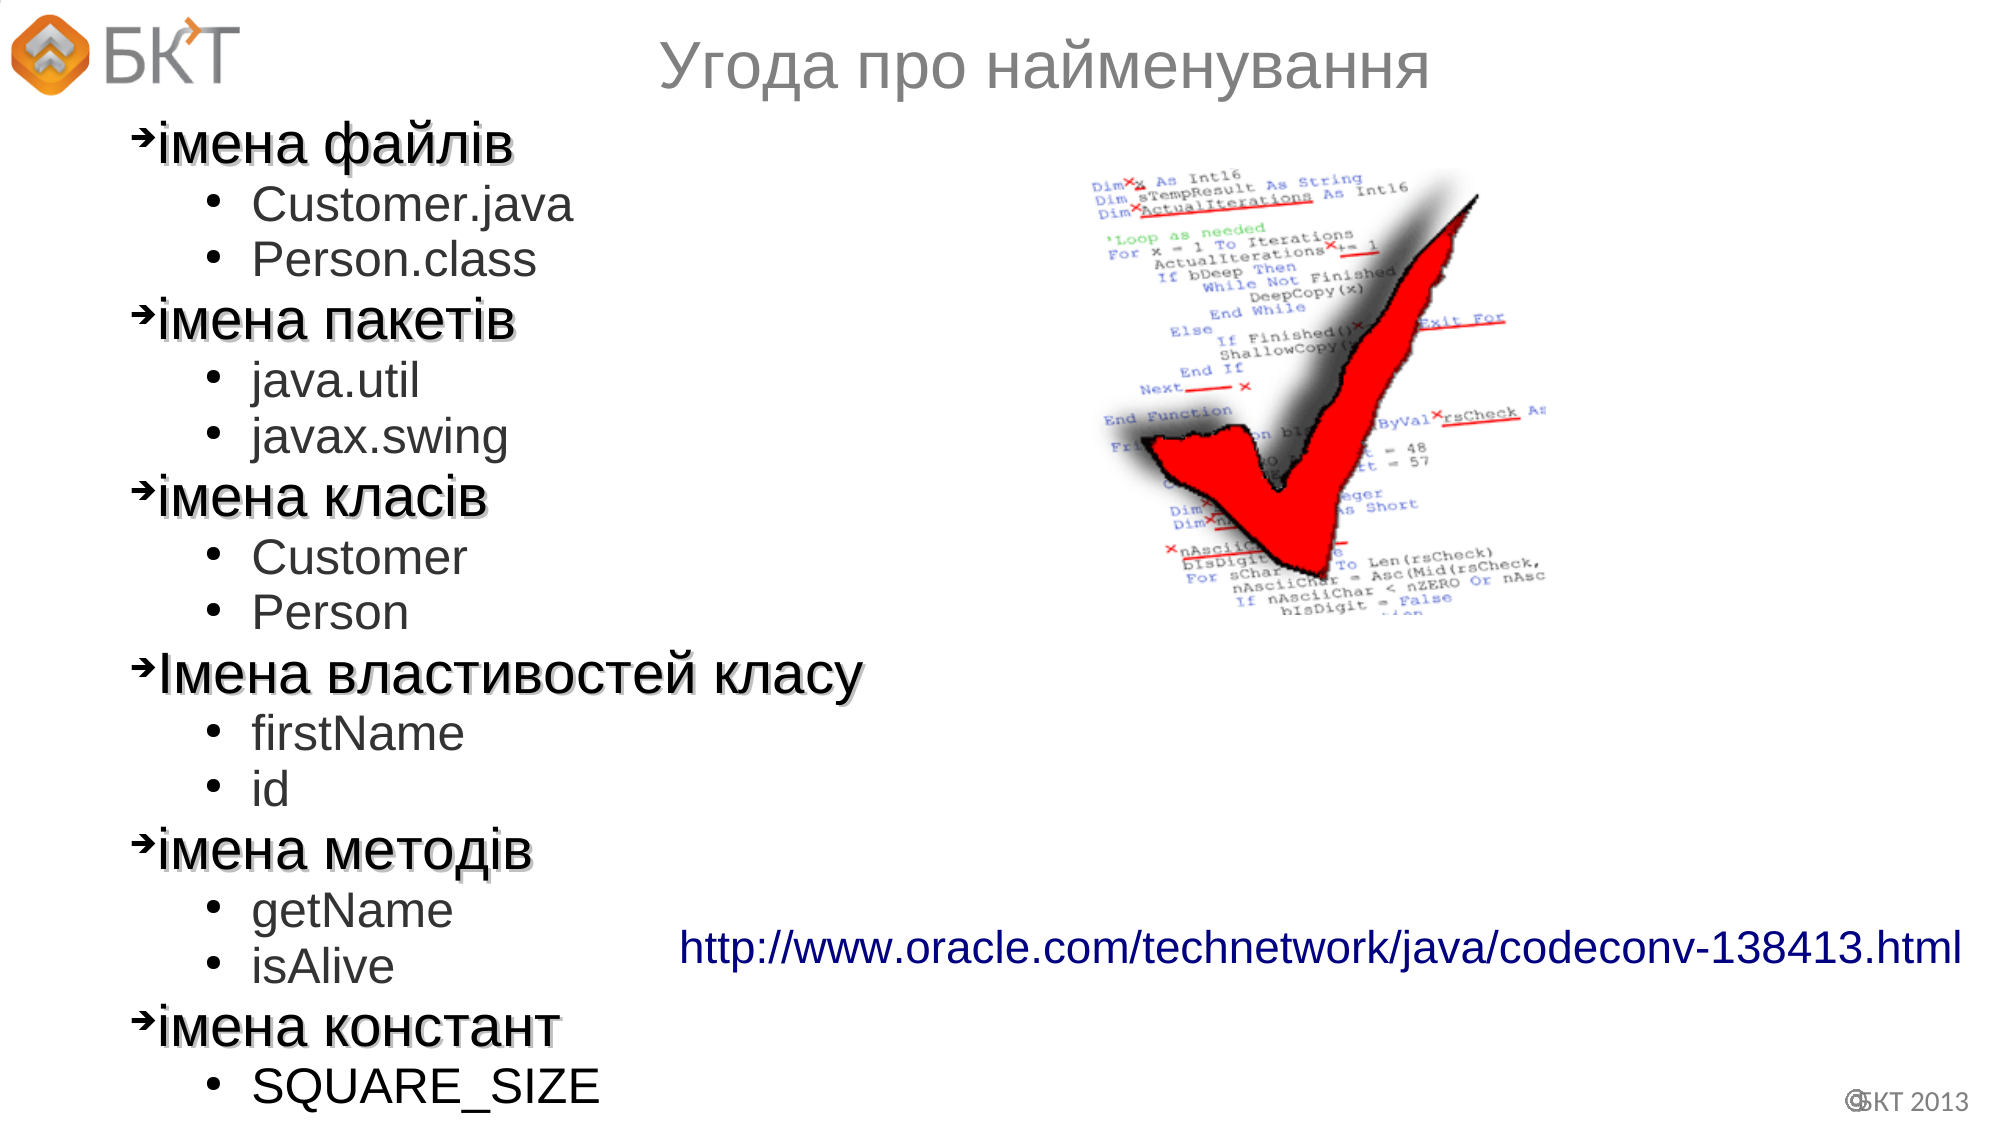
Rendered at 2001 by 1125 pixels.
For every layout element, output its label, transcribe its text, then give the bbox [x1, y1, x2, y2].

text_box http://www.oracle.com/technetwork/java/codeconv-138413.html [664, 915, 1981, 981]
picture [4, 9, 250, 97]
picture [1085, 168, 1546, 616]
text_box Угода про найменування [621, 15, 1471, 110]
text_box імена файлів Customer.java Person.class імена пакетів java.util javax.swing імена класів Customer Person Імена властивостей класу firstName id імена методів getName isAlive імена констант SQUARE_SIZE [114, 103, 1021, 1123]
picture [1845, 1084, 1867, 1116]
